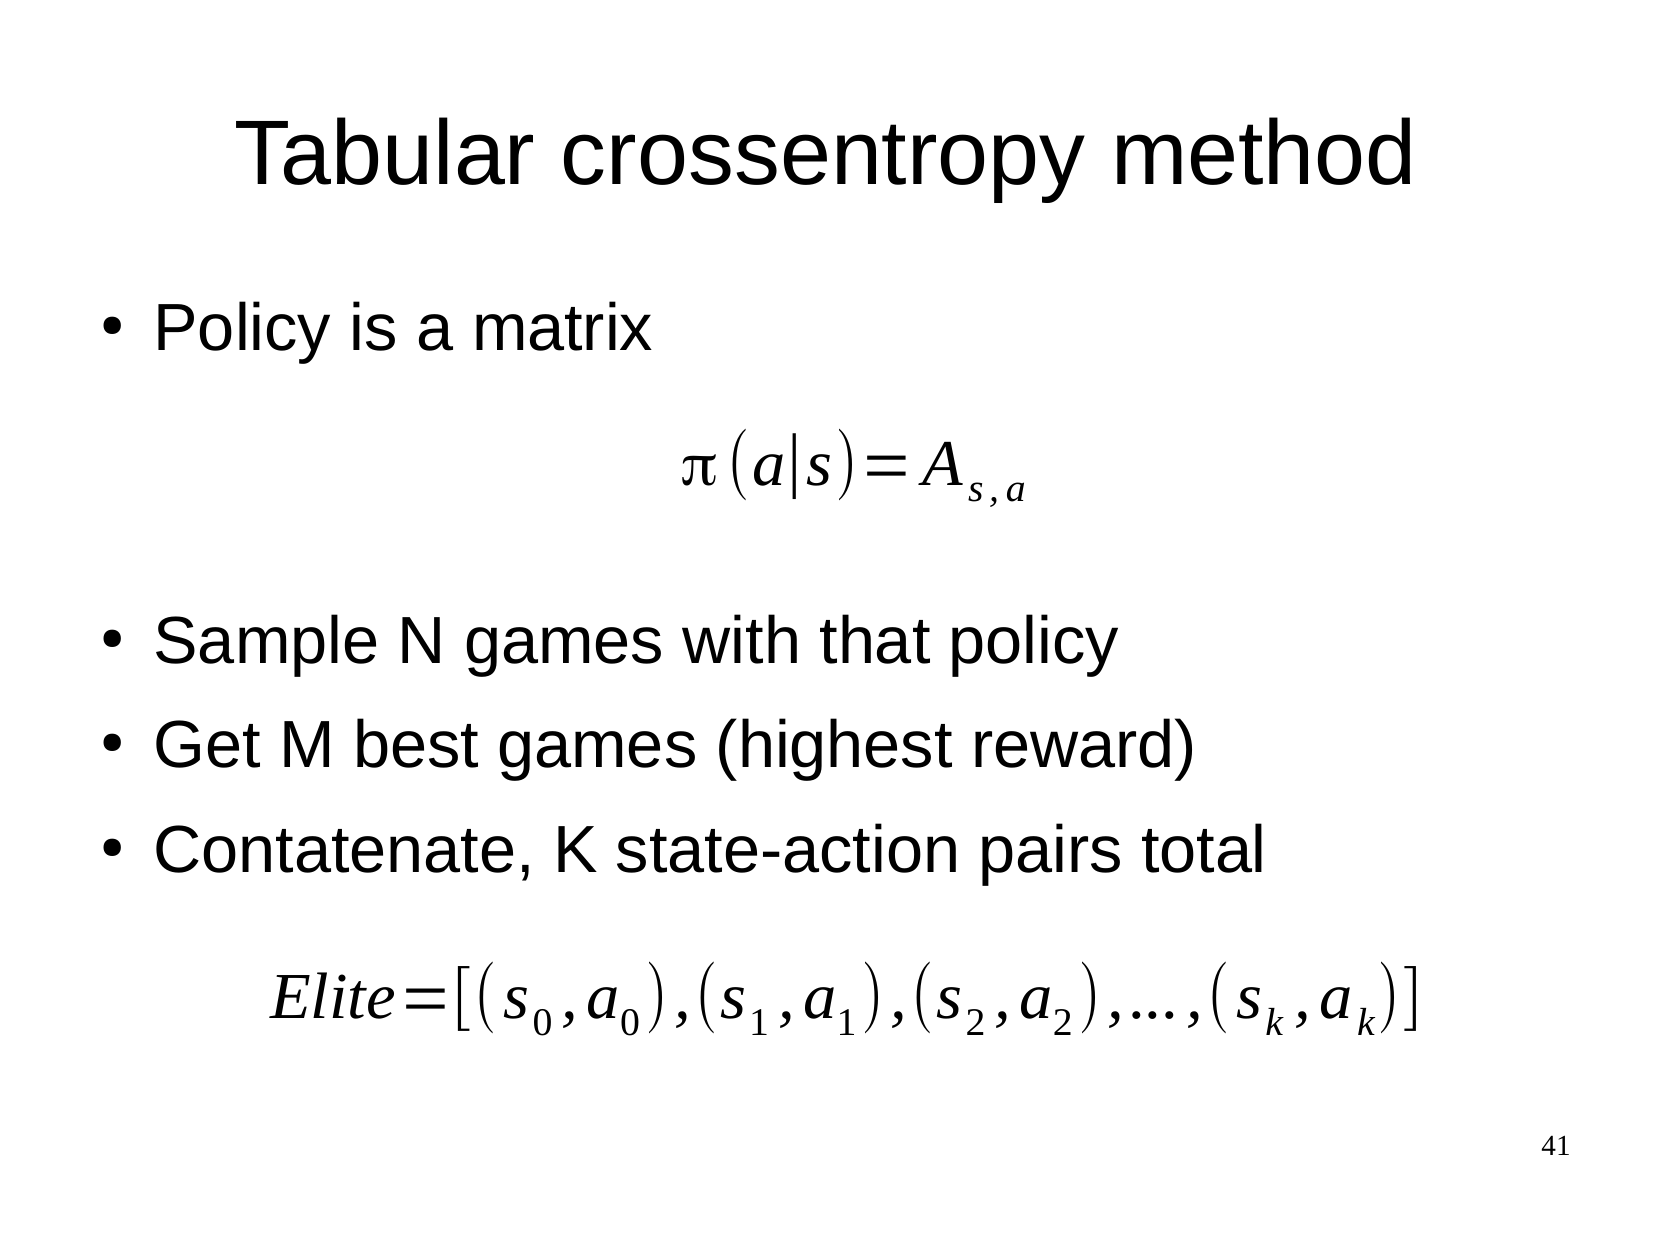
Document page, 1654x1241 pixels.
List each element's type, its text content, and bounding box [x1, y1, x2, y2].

list Policy is a matrix Sample N games with that policy Get M best games (highest reward) Contatenate, K state-action pairs total [82, 290, 1571, 1010]
title Tabular crossentropy method [82, 49, 1571, 257]
chart [664, 423, 1041, 509]
chart [249, 957, 1439, 1042]
